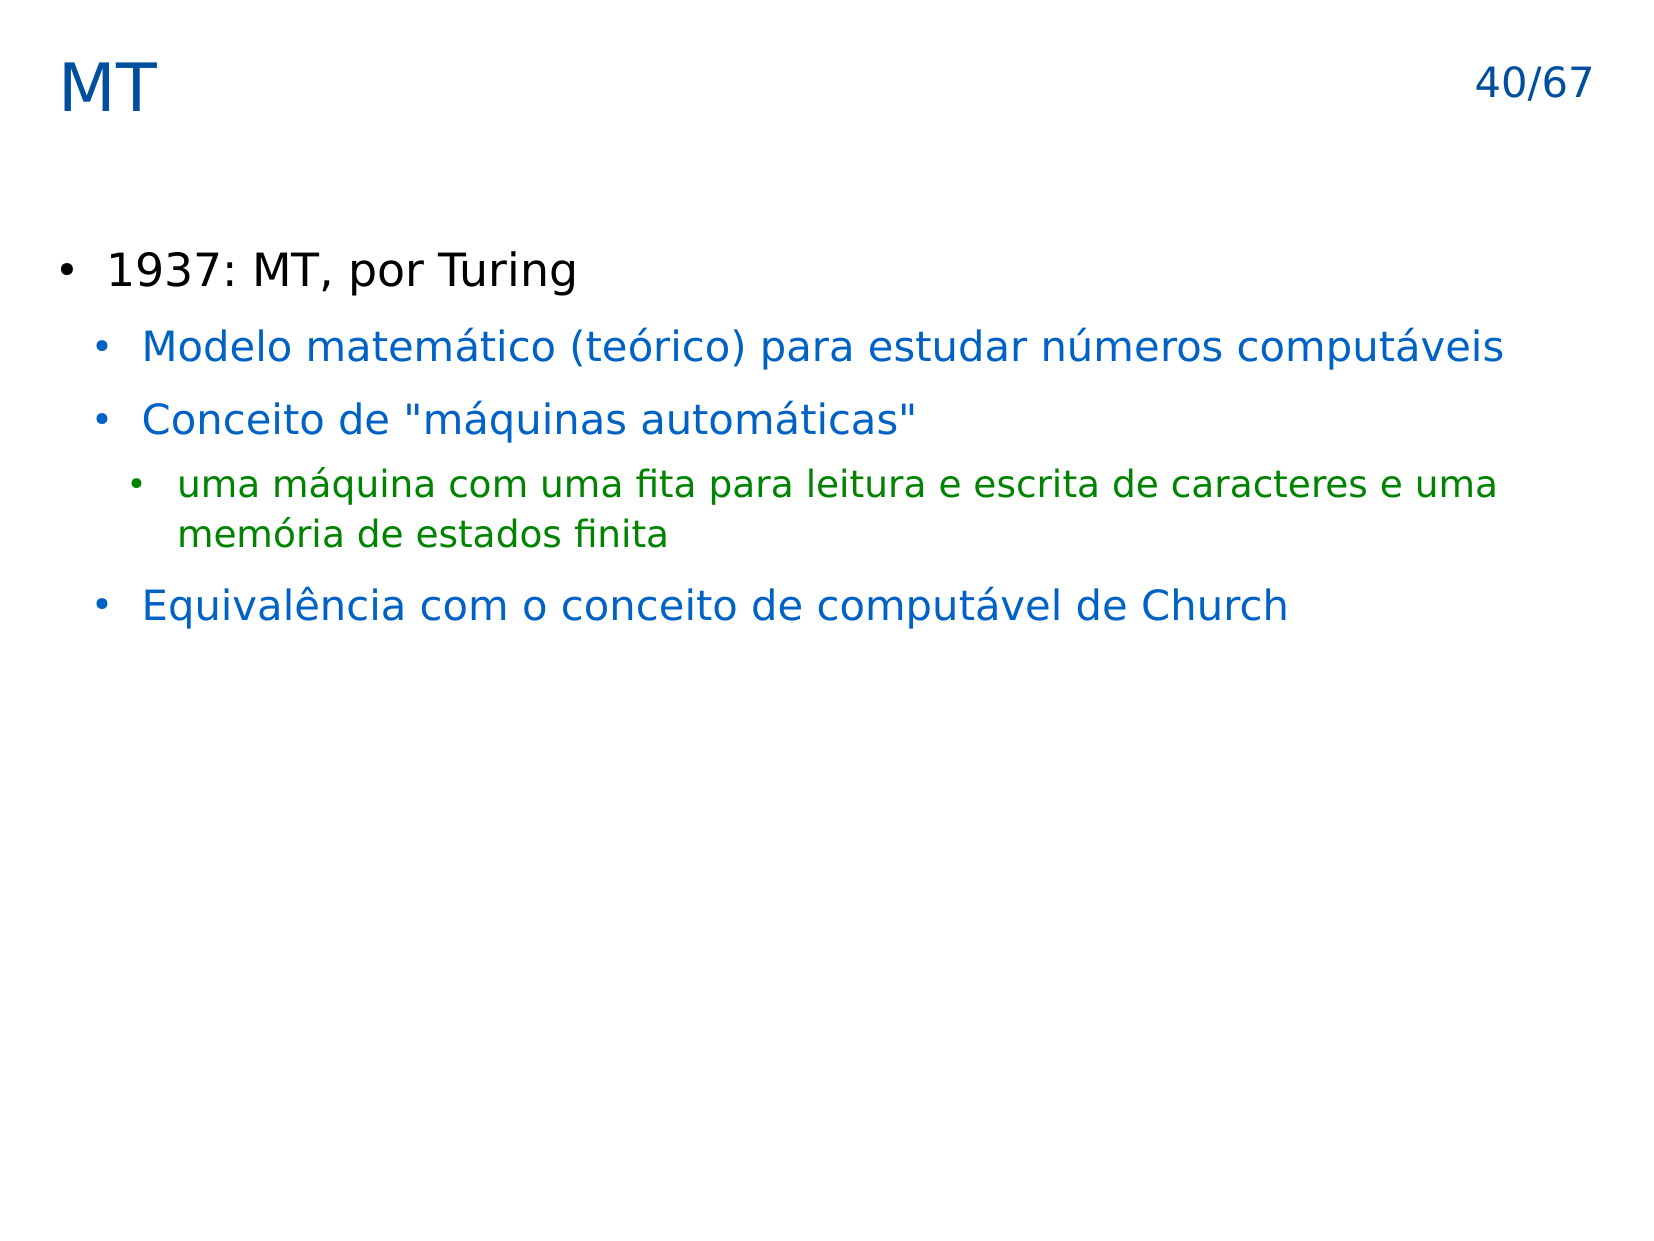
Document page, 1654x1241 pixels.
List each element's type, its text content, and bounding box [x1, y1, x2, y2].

title MT [59, 29, 1625, 148]
list 1937: MT, por Turing Modelo matemático (teórico) para estudar números computáveis Conceito de "máquinas automáticas" uma máquina com uma fita para leitura e escrita de caracteres e uma memória de estados finita Equivalência com o conceito de computável de Church [59, 236, 1595, 1211]
